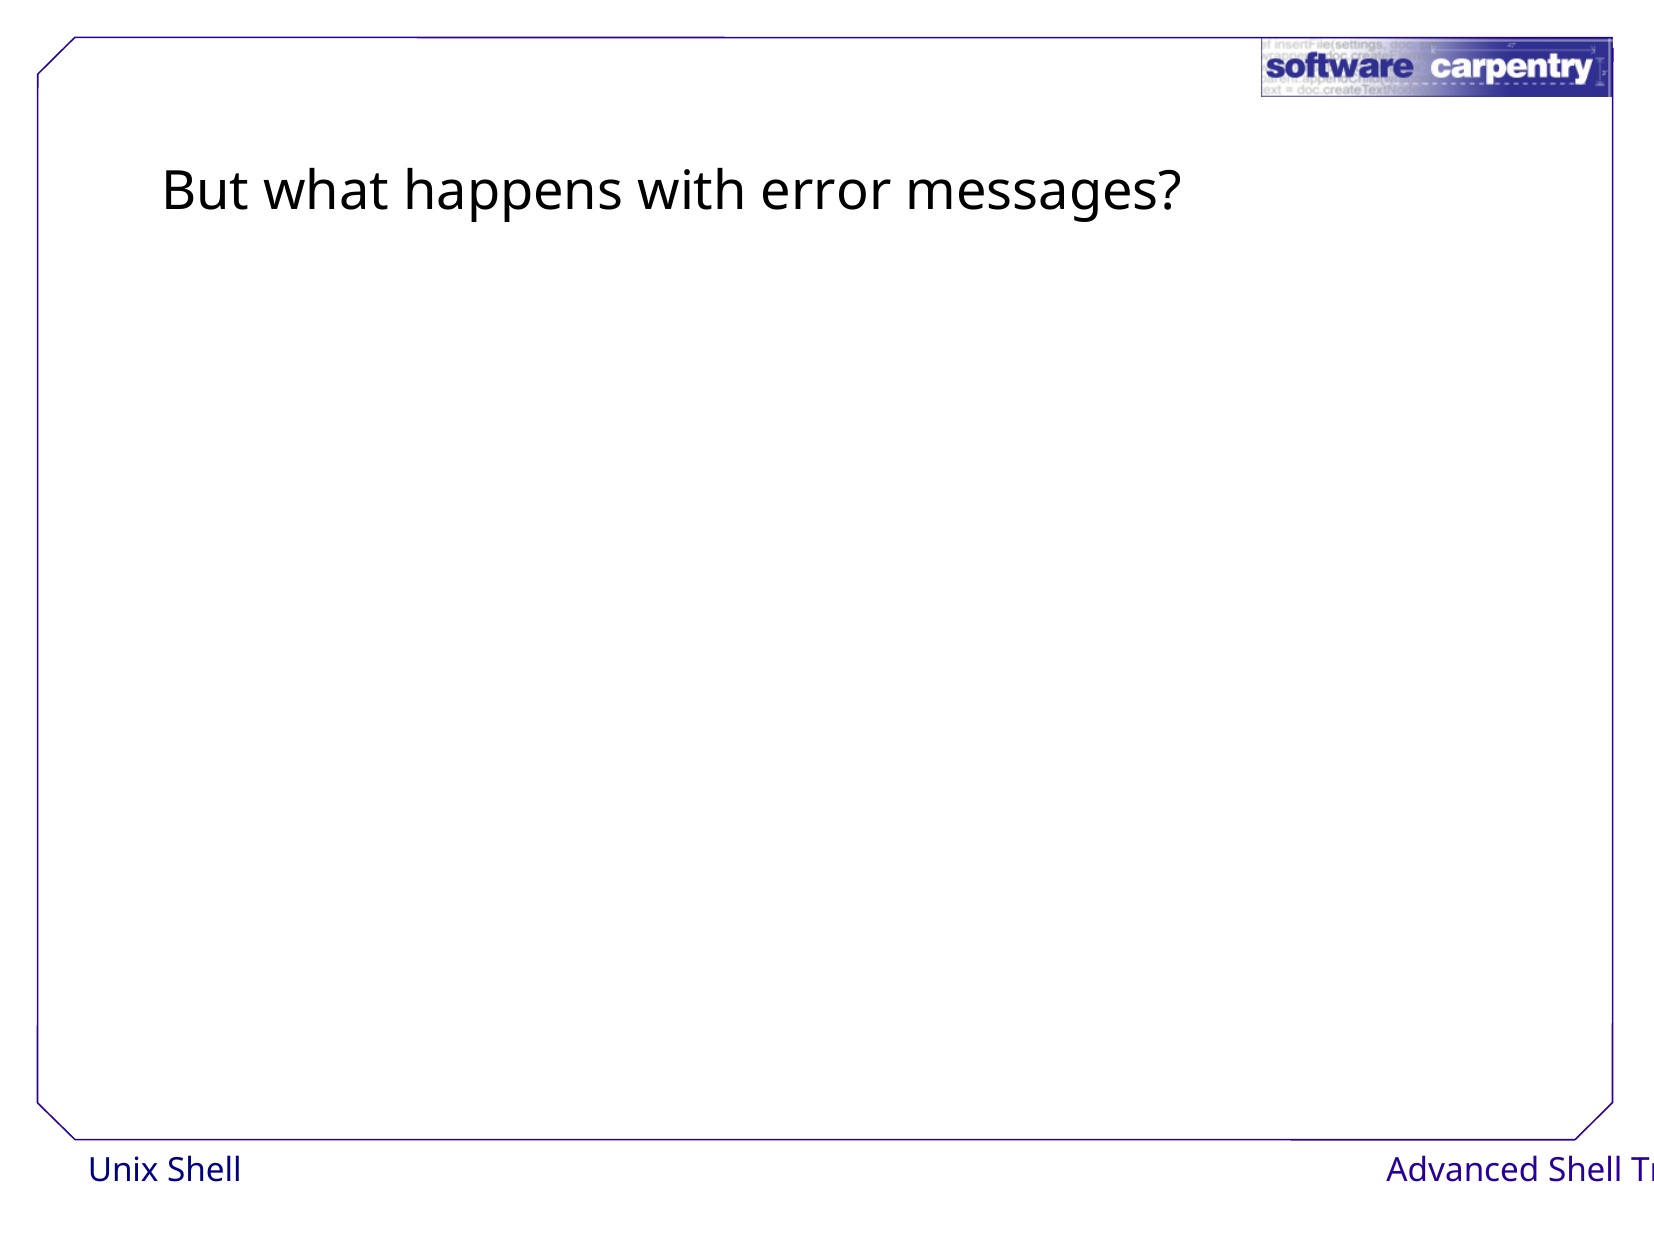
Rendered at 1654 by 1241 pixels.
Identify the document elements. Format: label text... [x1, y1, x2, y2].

picture [1261, 39, 1613, 97]
text_box But what happens with error messages? [146, 147, 1583, 229]
